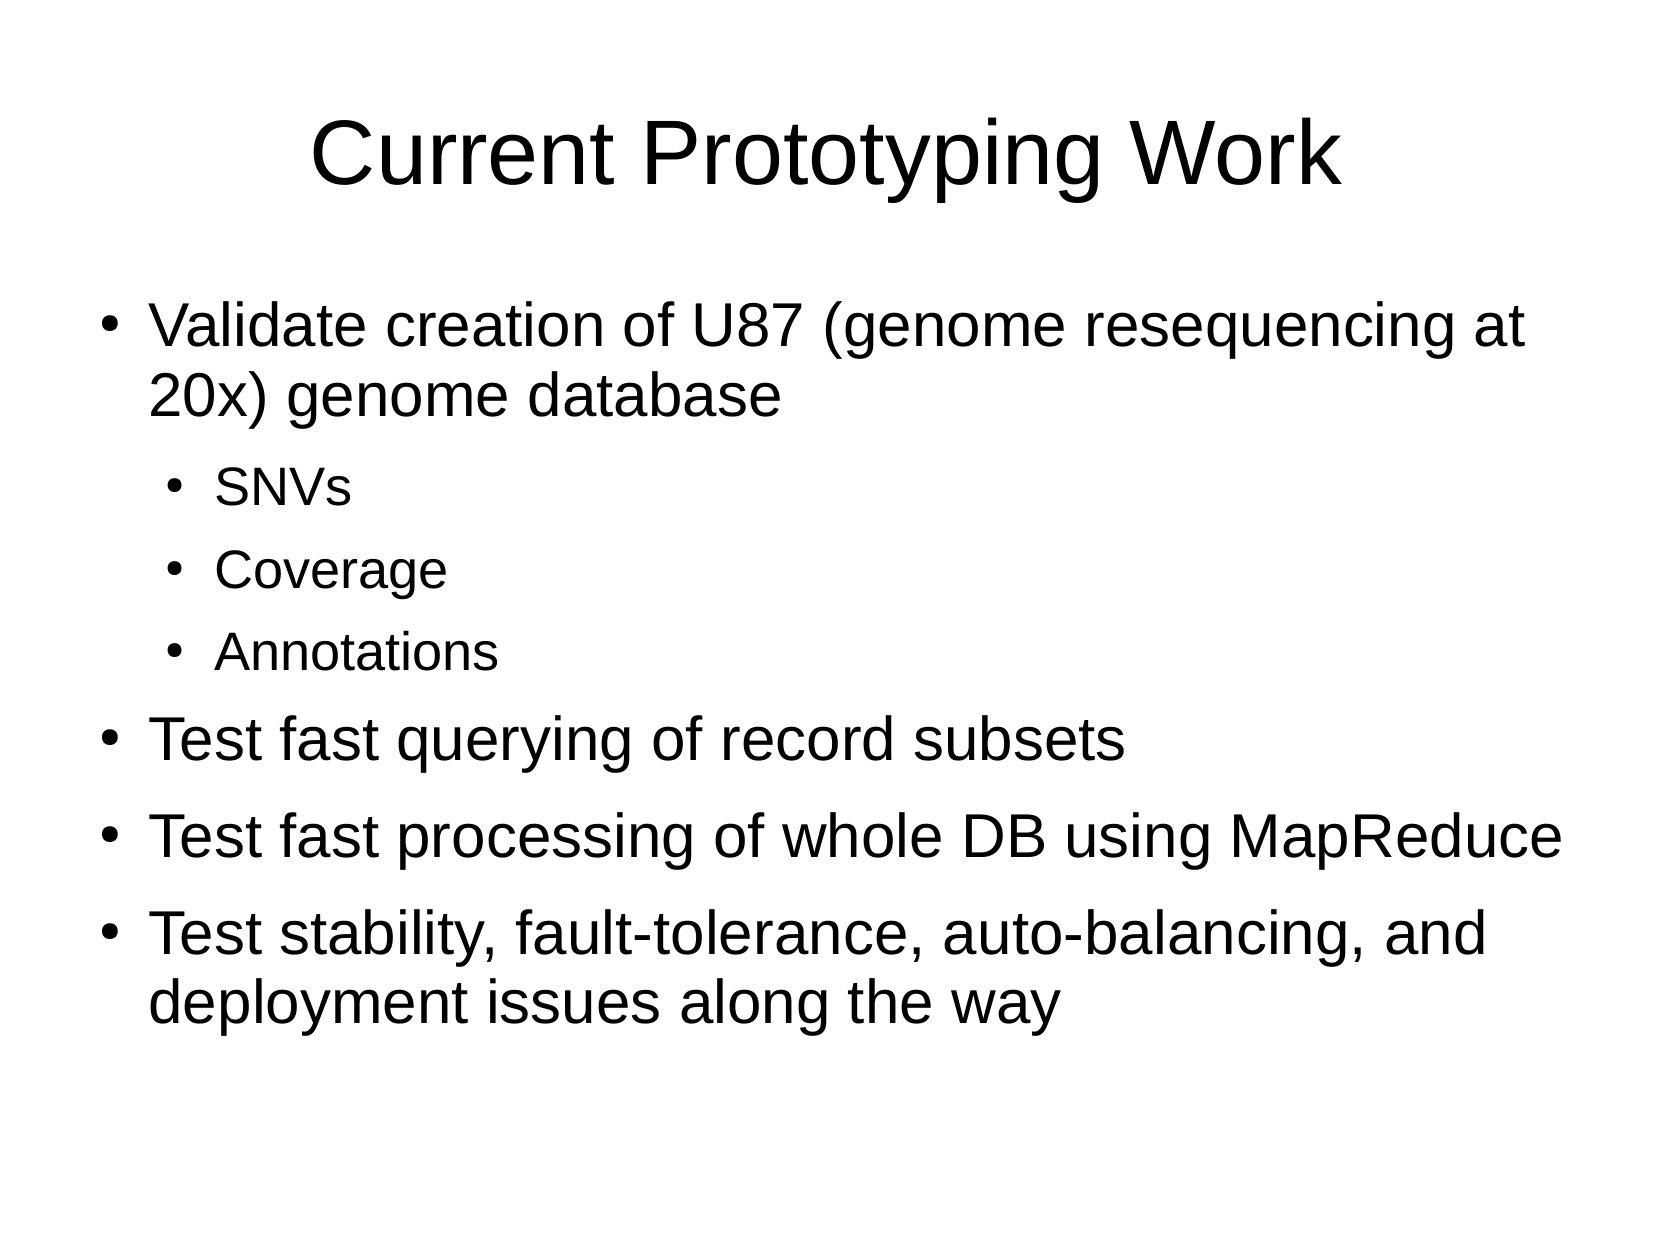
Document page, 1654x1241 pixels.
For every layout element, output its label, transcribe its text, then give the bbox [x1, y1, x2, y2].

title Current Prototyping Work [82, 56, 1571, 250]
list Validate creation of U87 (genome resequencing at 20x) genome database SNVs Coverage Annotations Test fast querying of record subsets Test fast processing of whole DB using MapReduce Test stability, fault-tolerance, auto-balancing, and deployment issues along the way [82, 290, 1571, 1109]
